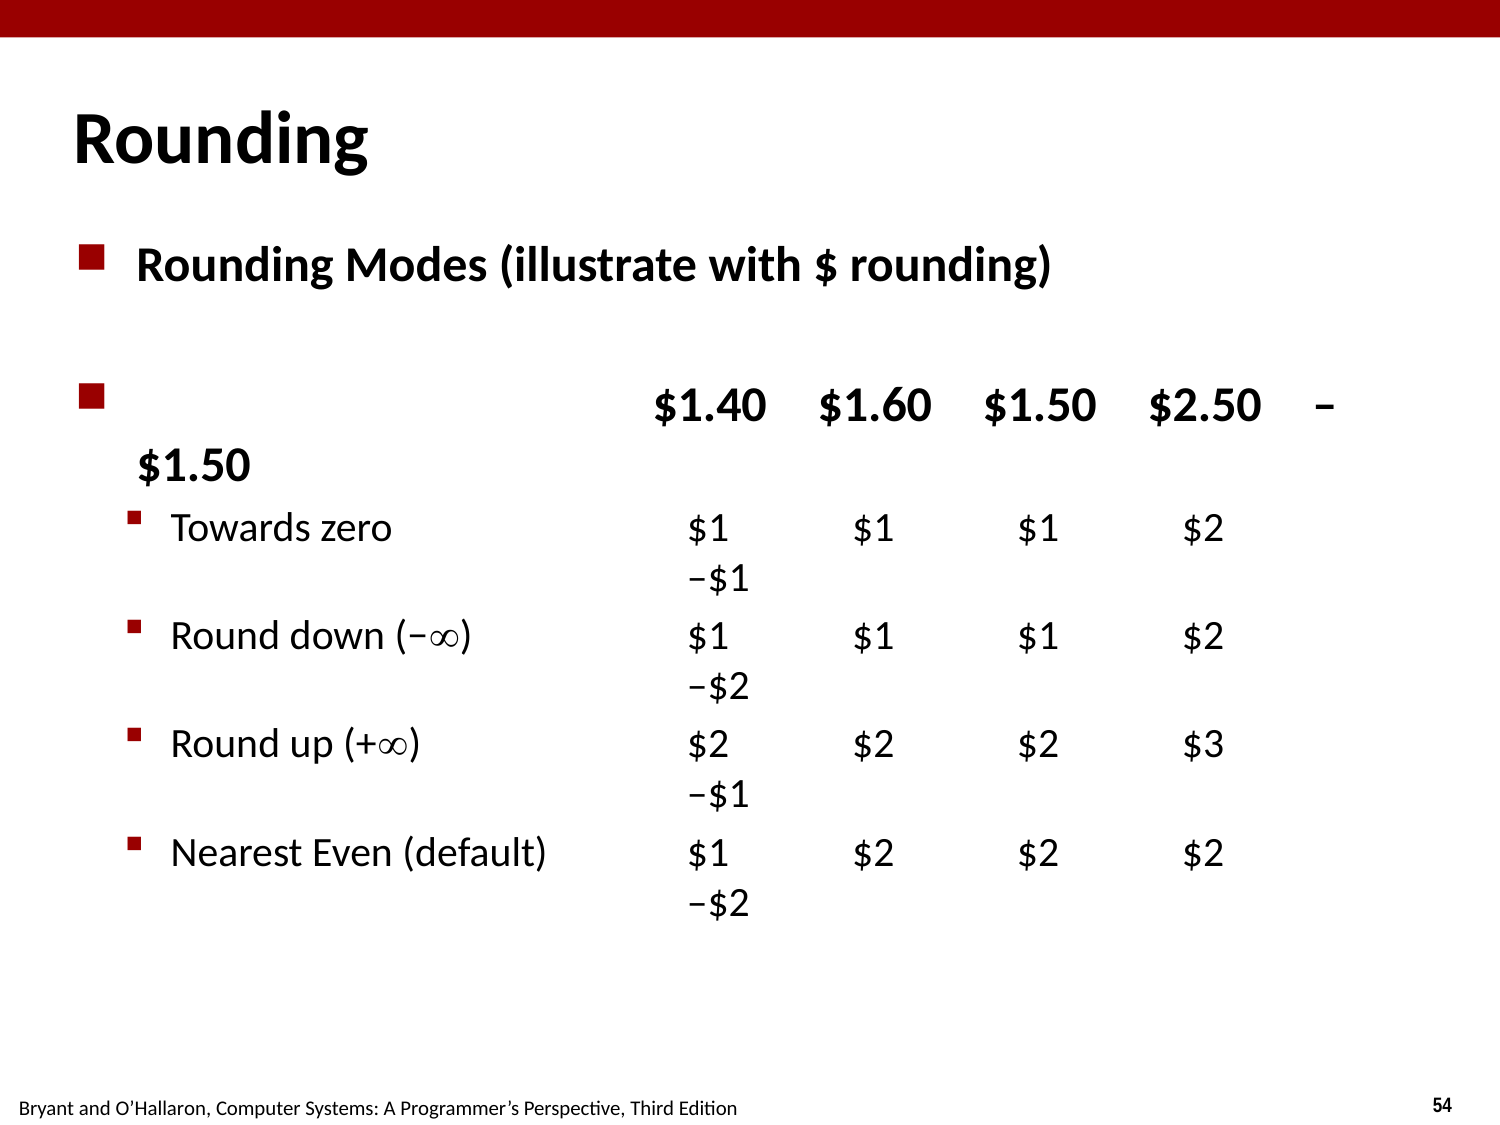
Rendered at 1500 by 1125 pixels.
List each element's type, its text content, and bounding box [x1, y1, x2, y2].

title Rounding [58, 71, 1304, 197]
list Rounding Modes (illustrate with $ rounding) $1.40 $1.60 $1.50 $2.50 –$1.50 Towards zero $1 $1 $1 $2 –$1 Round down (−) $1 $1 $1 $2 –$2 Round up (+) $2 $2 $2 $3 –$1 Nearest Even (default) $1 $2 $2 $2 –$2 [65, 223, 1361, 1040]
